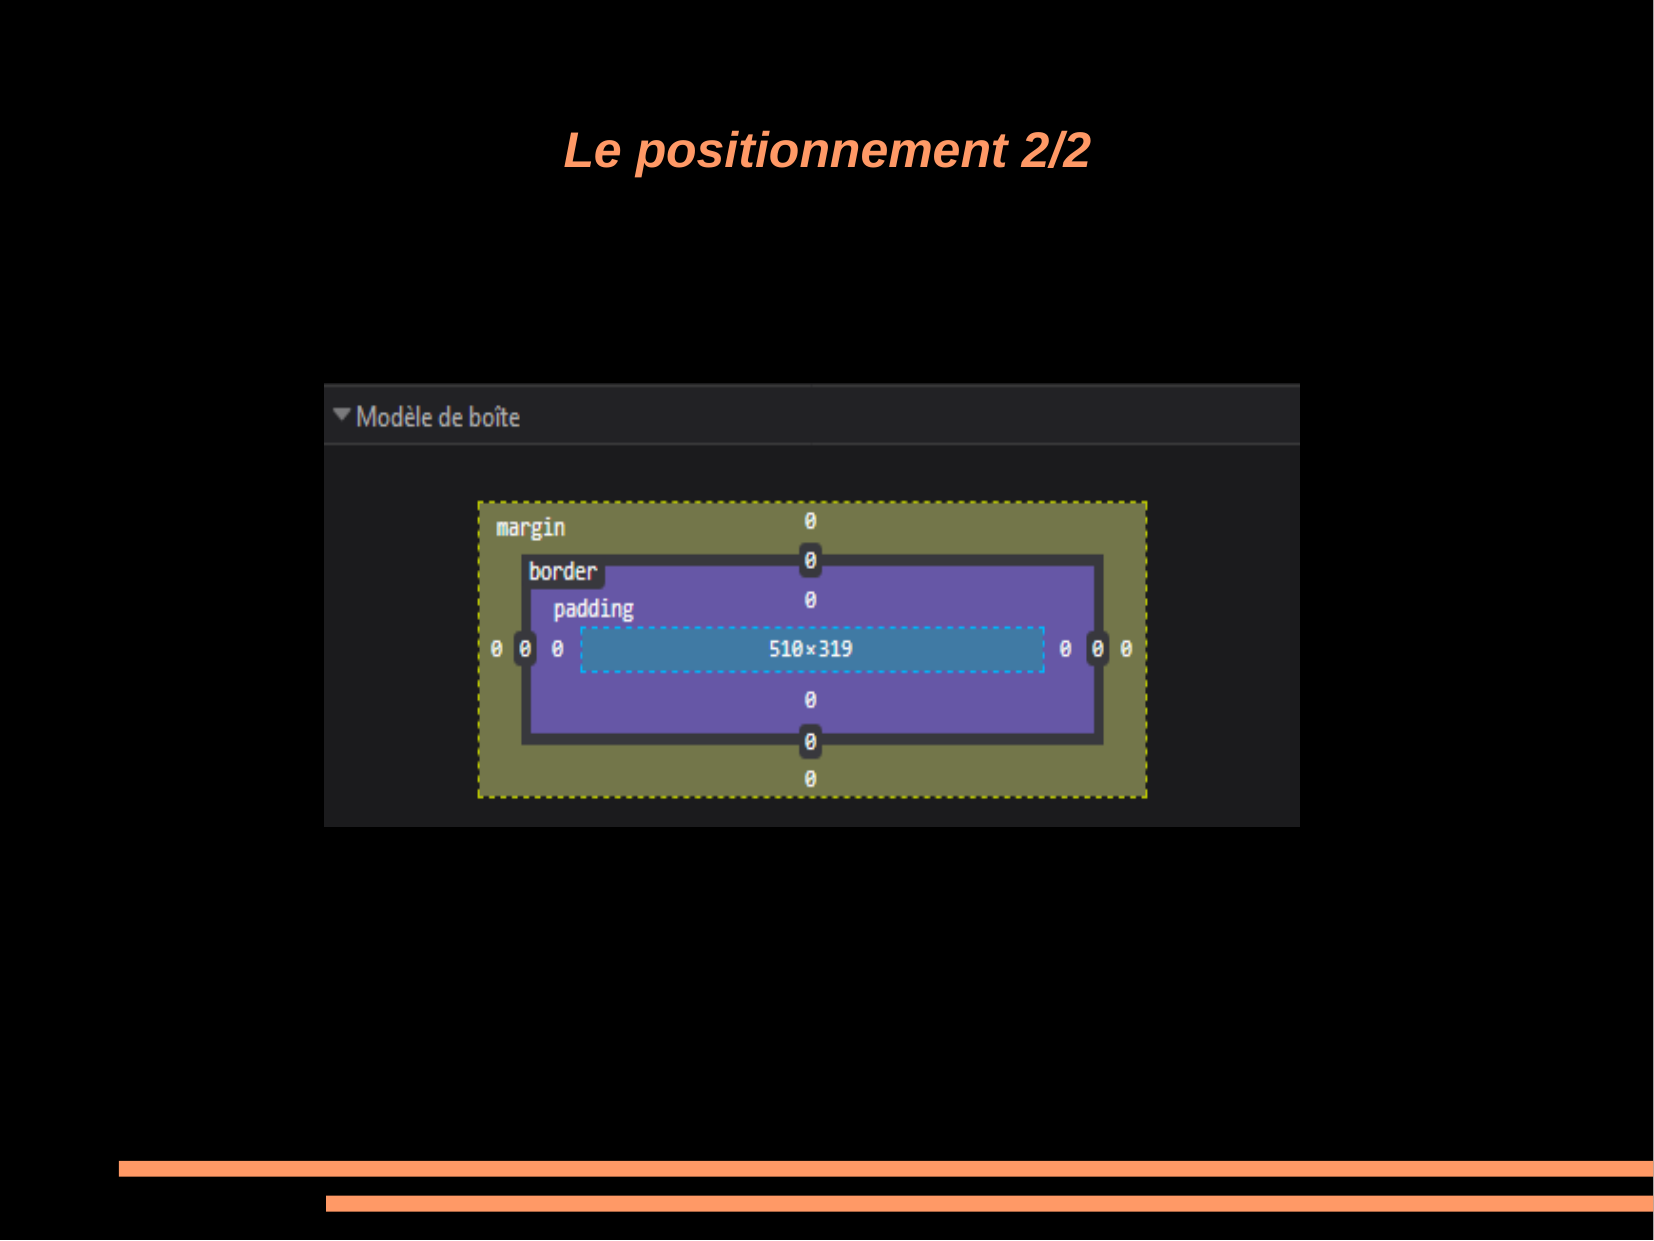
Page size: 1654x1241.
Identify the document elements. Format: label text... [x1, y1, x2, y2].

picture [324, 383, 1300, 827]
title Le positionnement 2/2 [121, 46, 1534, 254]
